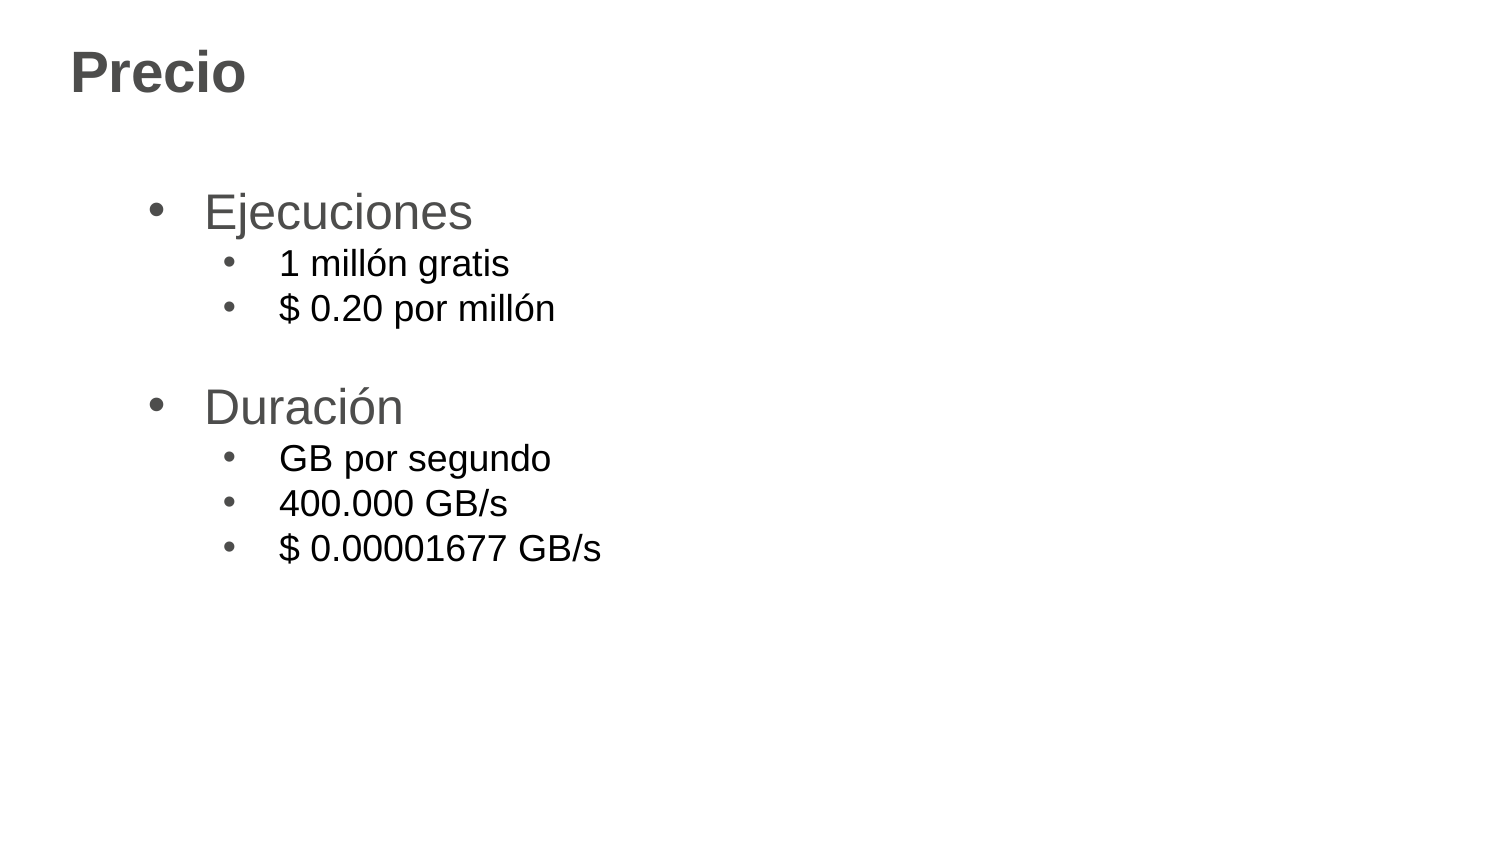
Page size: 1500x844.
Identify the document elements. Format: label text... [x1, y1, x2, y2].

text_box Ejecuciones 1 millón gratis $ 0.20 por millón Duración GB por segundo 400.000 GB/s $ 0.00001677 GB/s [68, 179, 1430, 762]
title Precio [68, 33, 1432, 104]
